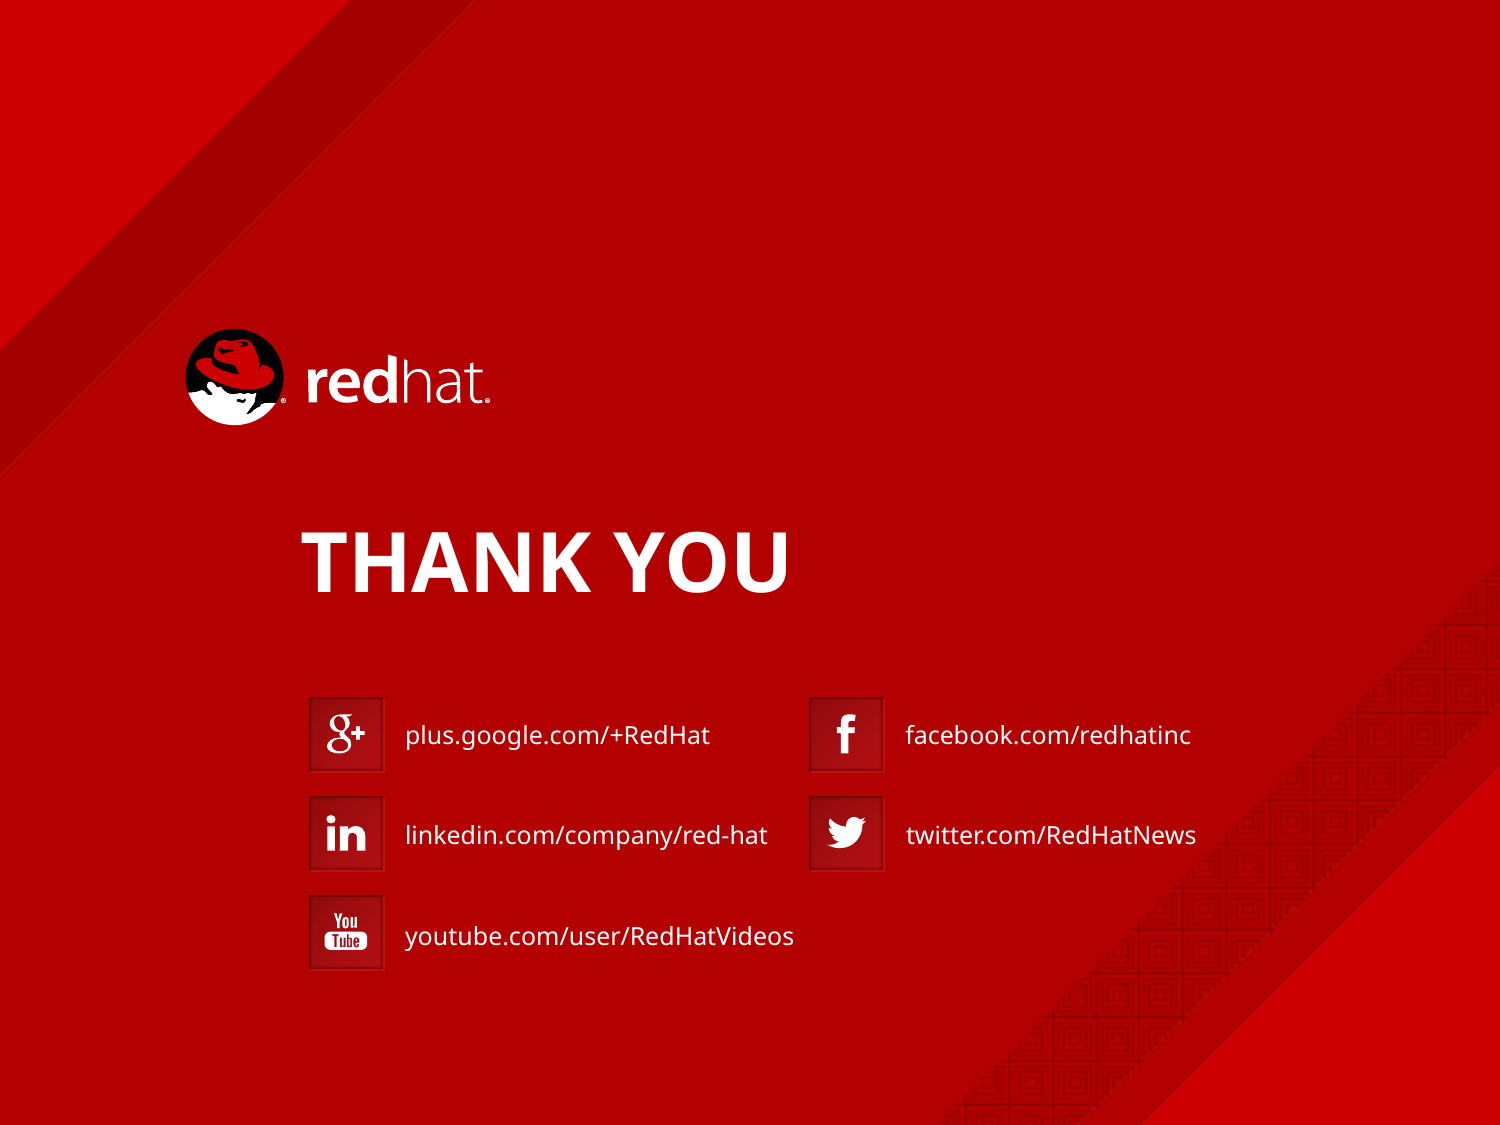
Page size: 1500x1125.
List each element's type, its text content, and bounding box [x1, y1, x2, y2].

picture [0, 0, 1500, 1125]
text_box linkedin.com/company/red-hat [405, 818, 788, 850]
text_box twitter.com/RedHatNews [906, 817, 1217, 850]
text_box youtube.com/user/RedHatVideos [405, 918, 816, 951]
text_box facebook.com/redhatinc [905, 717, 1209, 750]
title THANK YOU [300, 503, 1291, 716]
text_box plus.google.com/+RedHat [405, 717, 733, 750]
